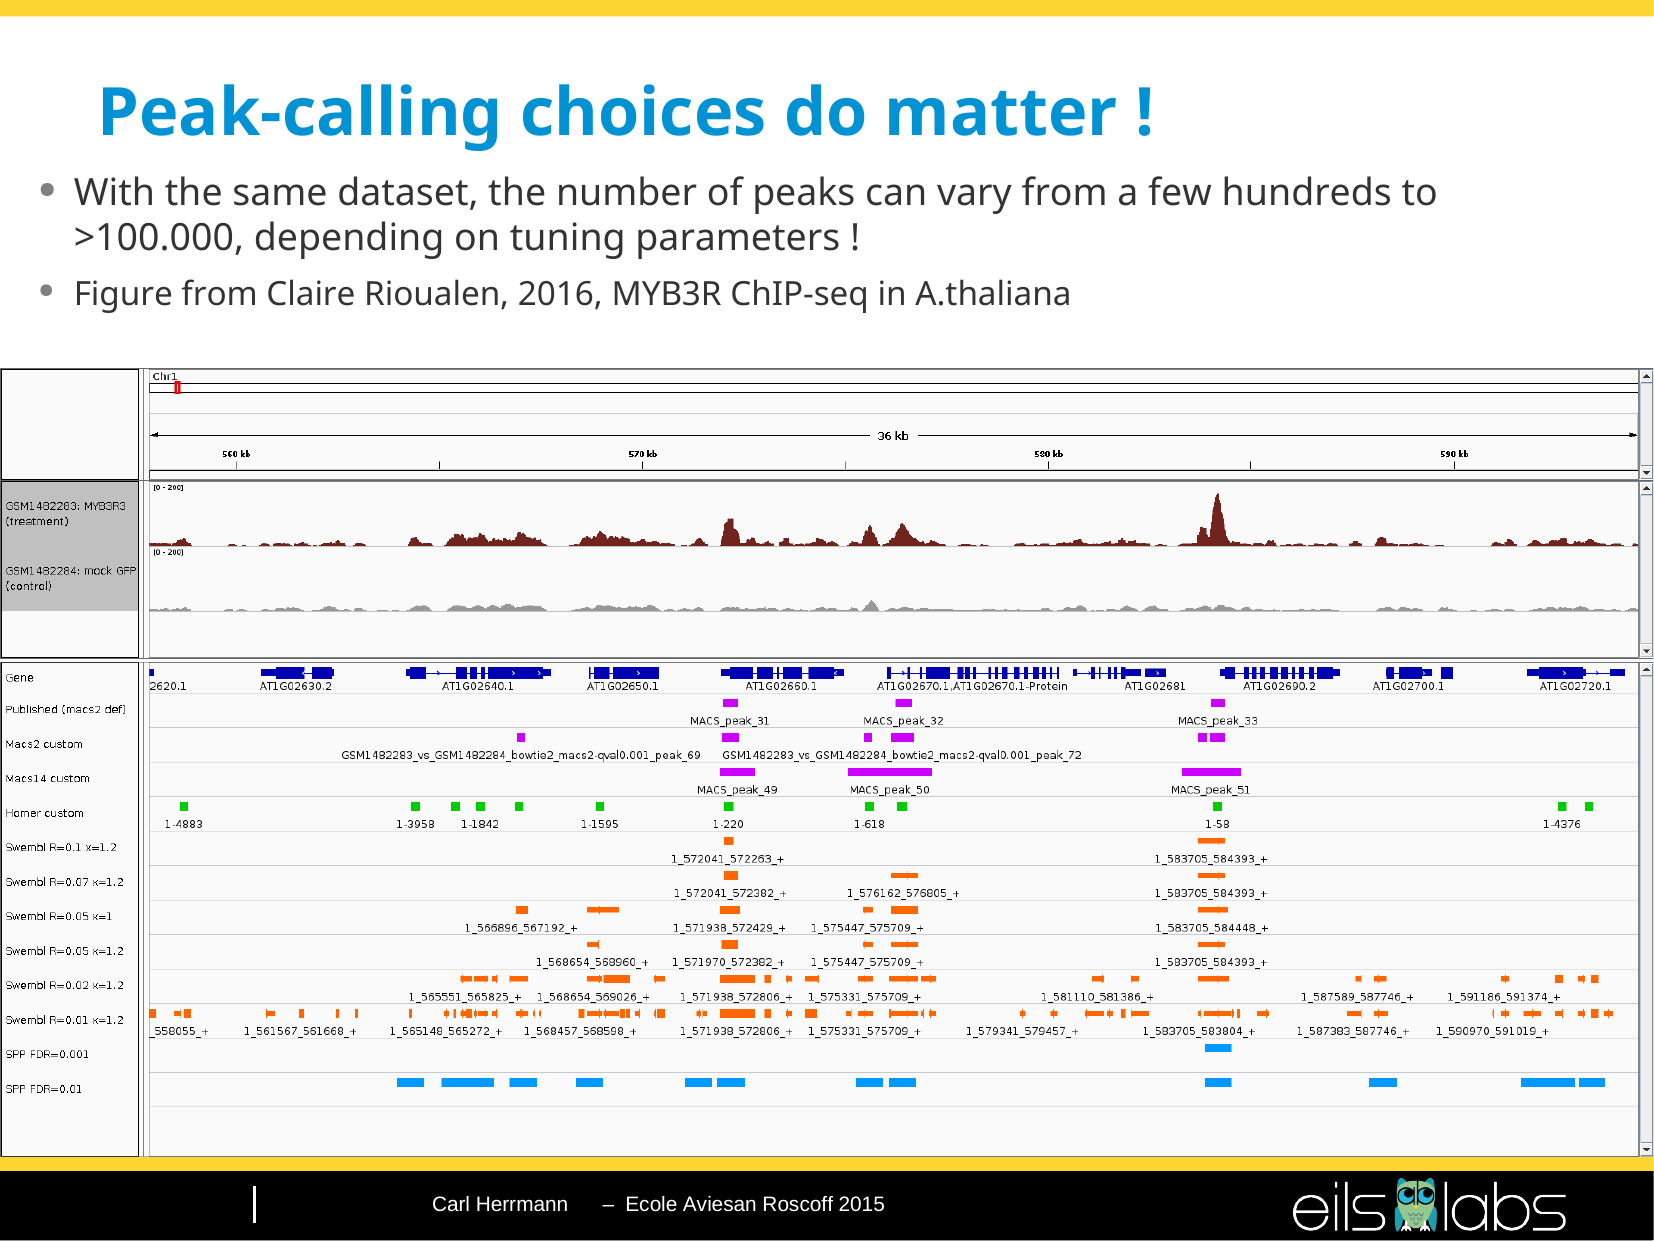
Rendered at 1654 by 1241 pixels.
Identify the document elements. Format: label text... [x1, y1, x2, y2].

title Peak-calling choices do matter ! [82, 61, 1571, 160]
picture [0, 368, 1654, 1157]
picture [1292, 1177, 1566, 1232]
text_box With the same dataset, the number of peaks can vary from a few hundreds to >100.000, depending on tuning parameters ! Figure from Claire Rioualen, 2016, MYB3R ChIP-seq in A.thaliana [23, 160, 1602, 320]
